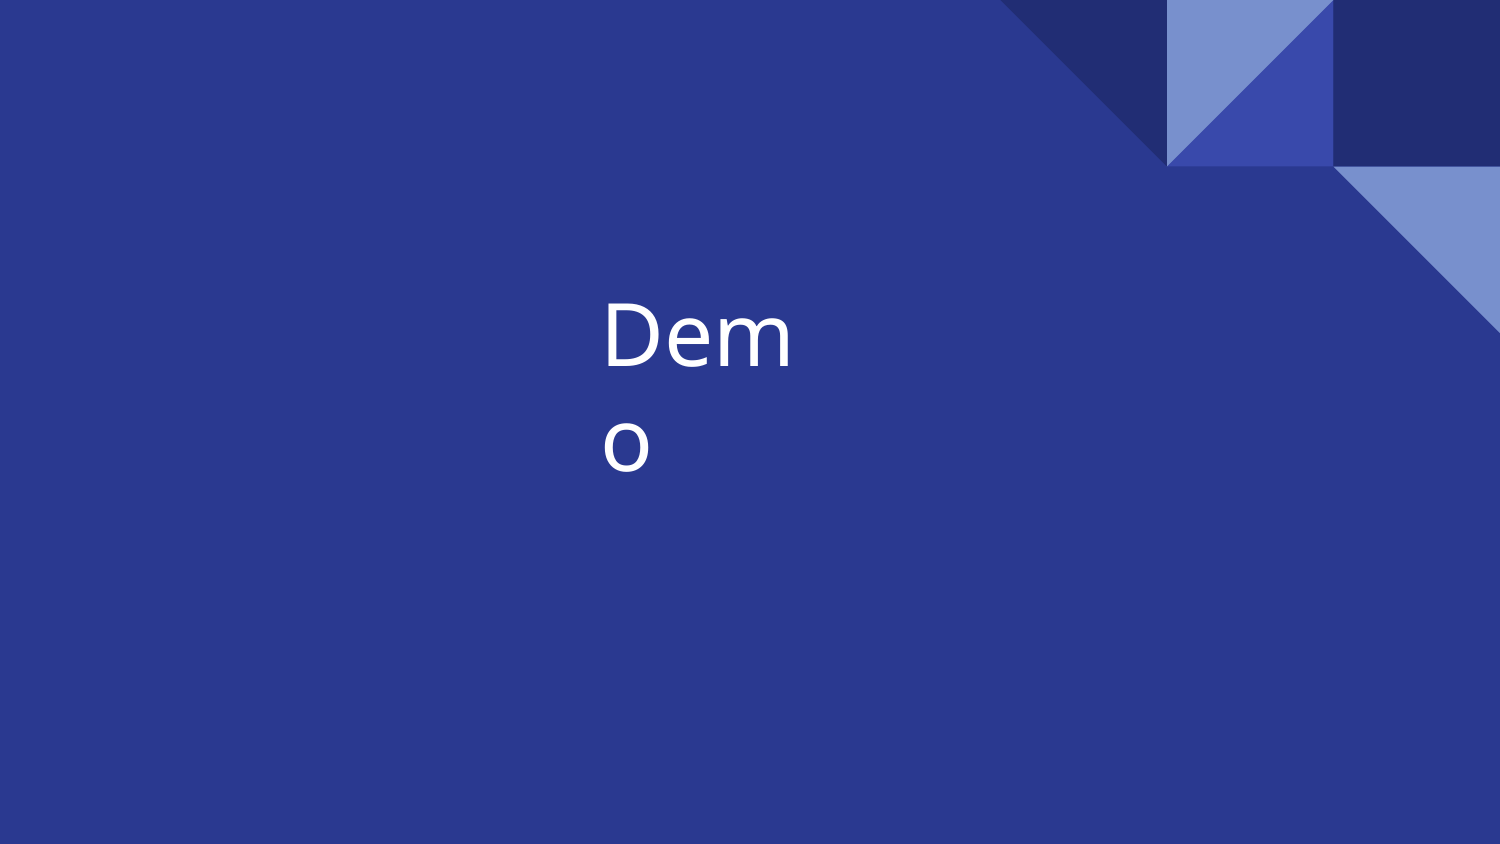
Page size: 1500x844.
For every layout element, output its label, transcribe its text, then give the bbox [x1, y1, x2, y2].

title Demo [585, 366, 854, 504]
